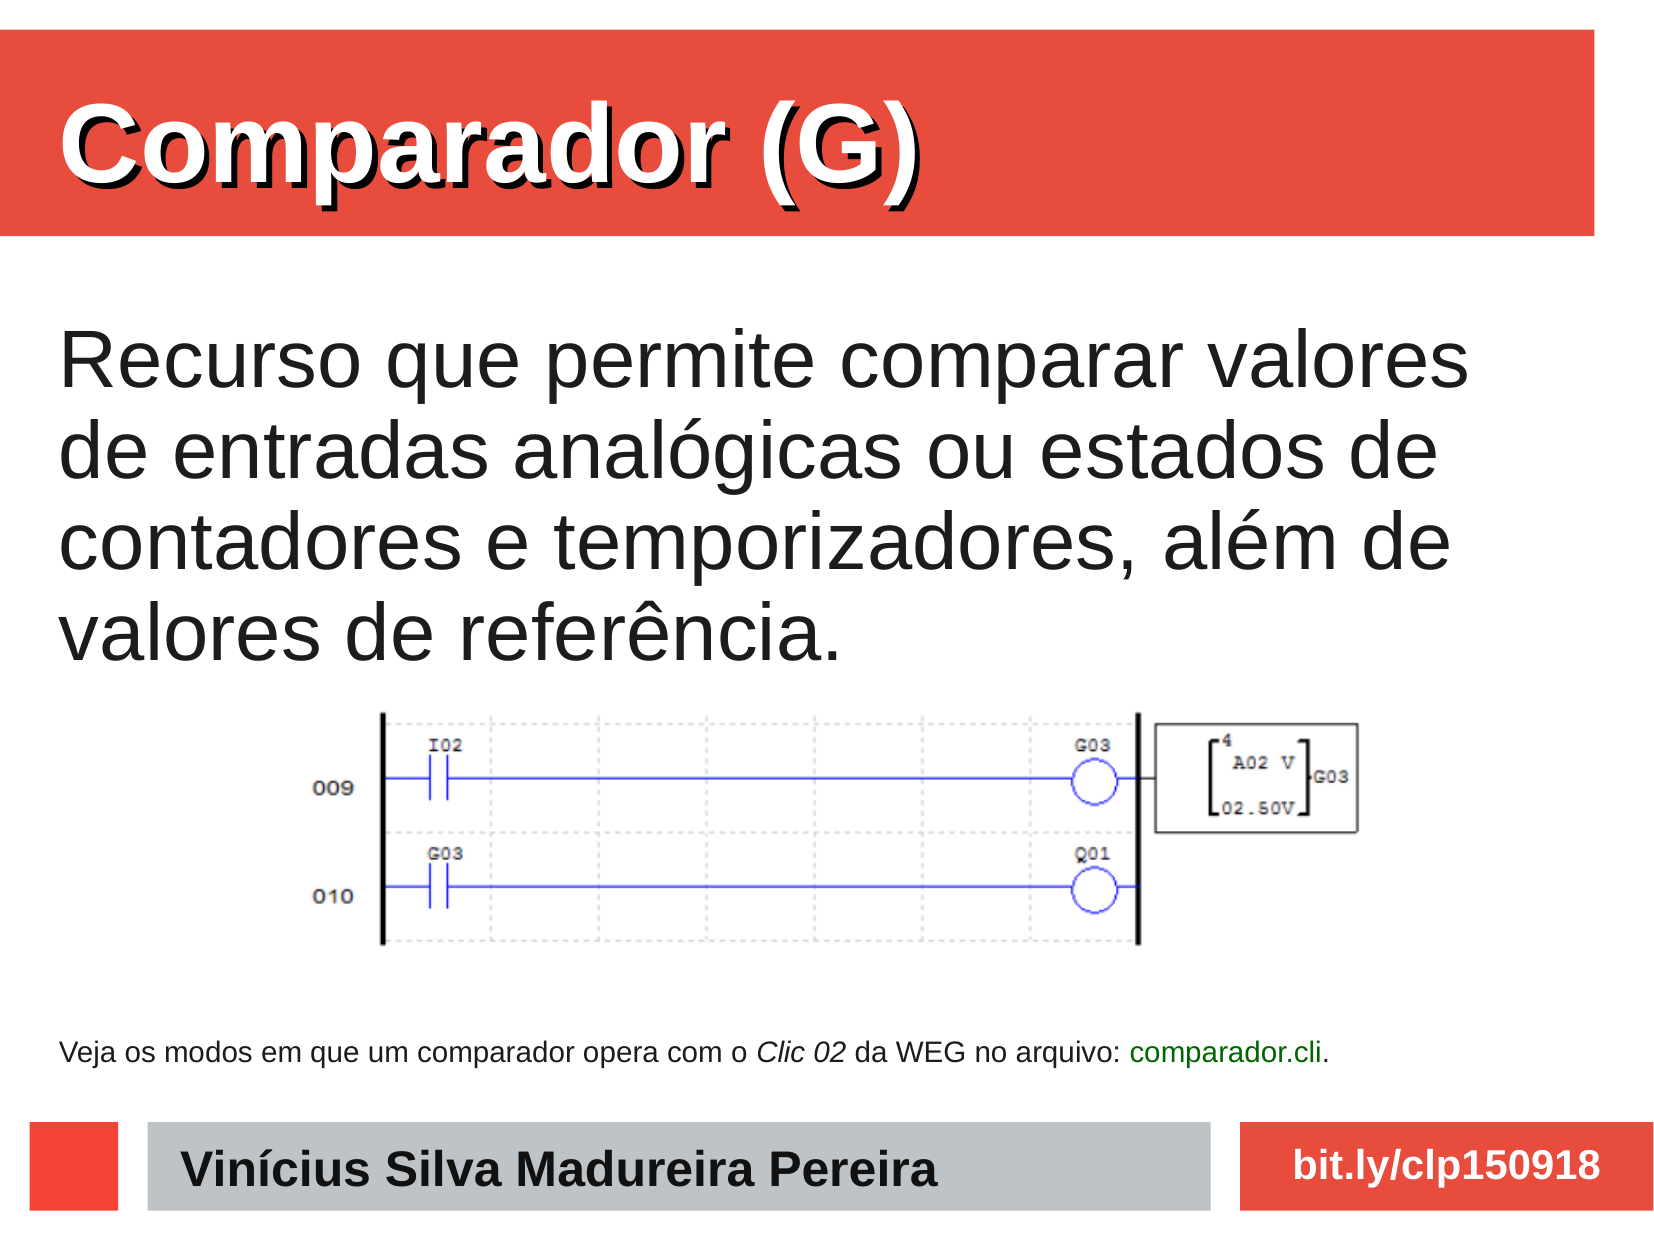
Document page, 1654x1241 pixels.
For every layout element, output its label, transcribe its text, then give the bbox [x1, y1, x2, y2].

title Comparador (G) [59, 59, 1595, 207]
list Recurso que permite comparar valores de entradas analógicas ou estados de contadores e temporizadores, além de valores de referência. Veja os modos em que um comparador opera com o Clic 02 da WEG no arquivo: comparador.cli. [59, 312, 1565, 1081]
text_box Vinícius Silva Madureira Pereira [165, 1133, 1170, 1205]
text_box bit.ly/clp150918 [1228, 1133, 1654, 1205]
picture [295, 695, 1367, 962]
